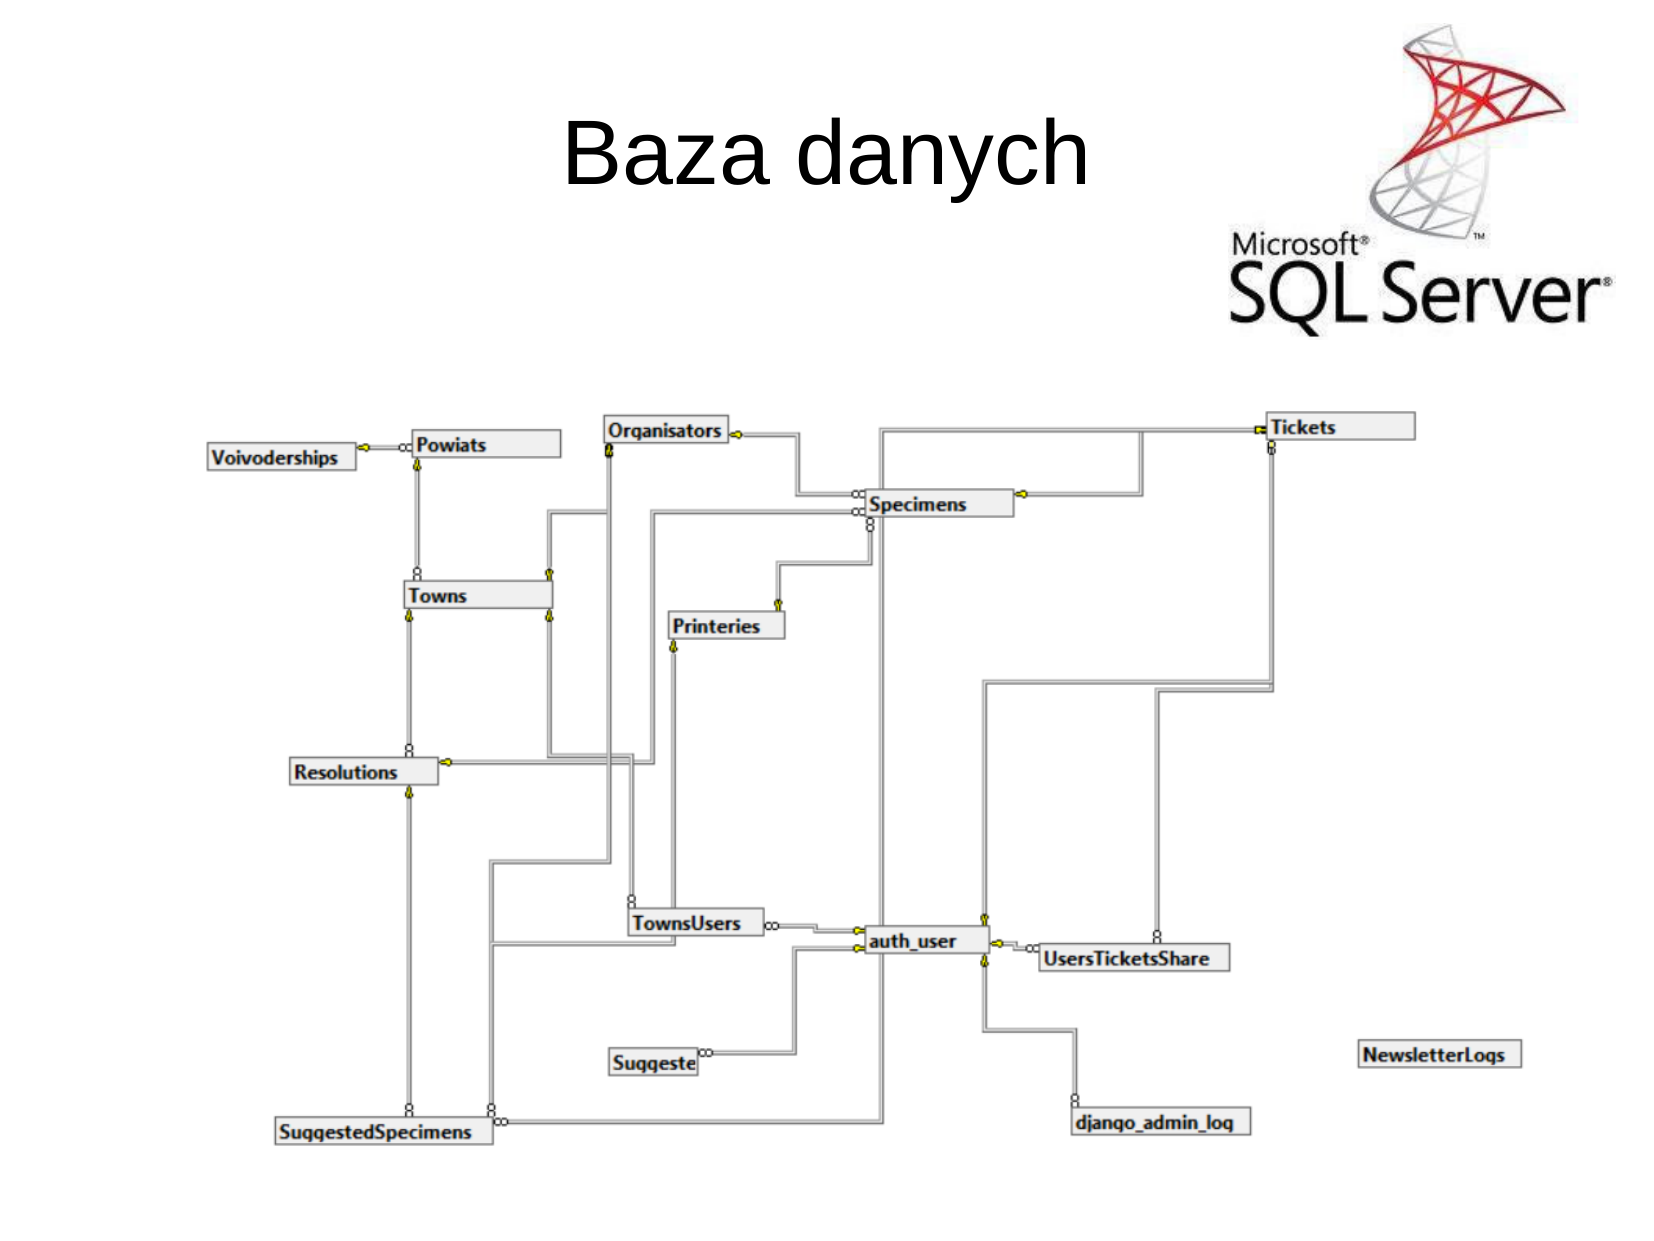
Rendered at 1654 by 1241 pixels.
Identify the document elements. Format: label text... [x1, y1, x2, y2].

picture [1228, 23, 1616, 340]
title Baza danych [82, 49, 1228, 257]
picture [177, 342, 1571, 1205]
